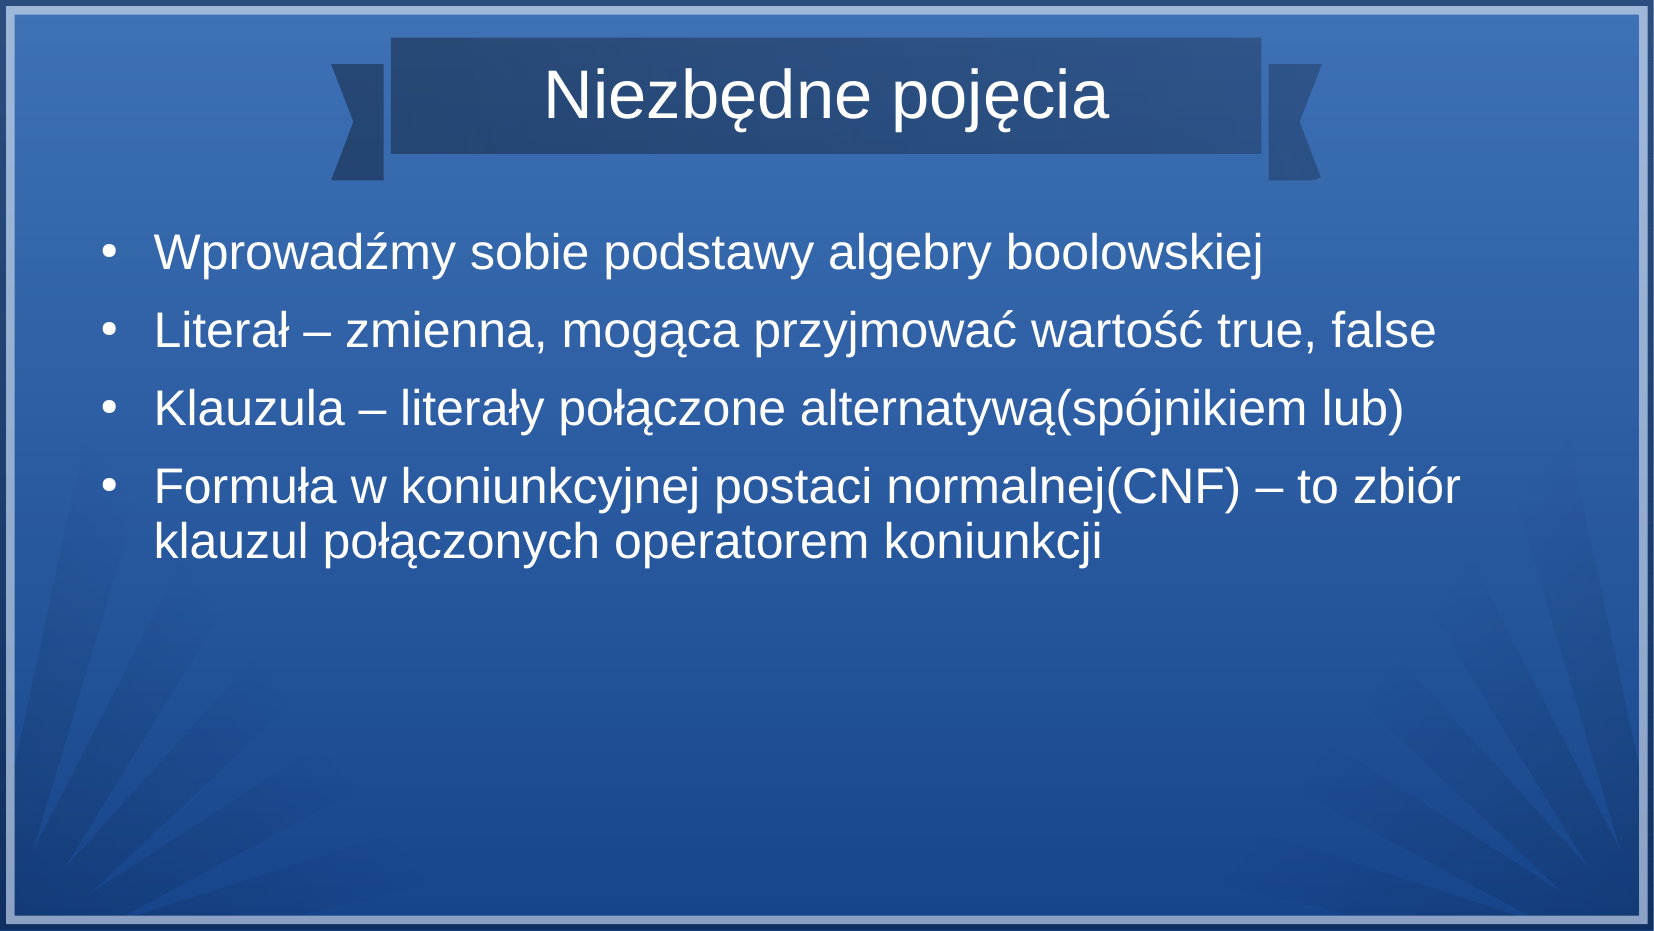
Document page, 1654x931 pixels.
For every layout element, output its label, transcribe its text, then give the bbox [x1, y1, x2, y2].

title Niezbędne pojęcia [389, 35, 1264, 154]
list Wprowadźmy sobie podstawy algebry boolowskiej Literał – zmienna, mogąca przyjmować wartość true, false Klauzula – literały połączone alternatywą(spójnikiem lub) Formuła w koniunkcyjnej postaci normalnej(CNF) – to zbiór klauzul połączonych operatorem koniunkcji [82, 224, 1571, 848]
